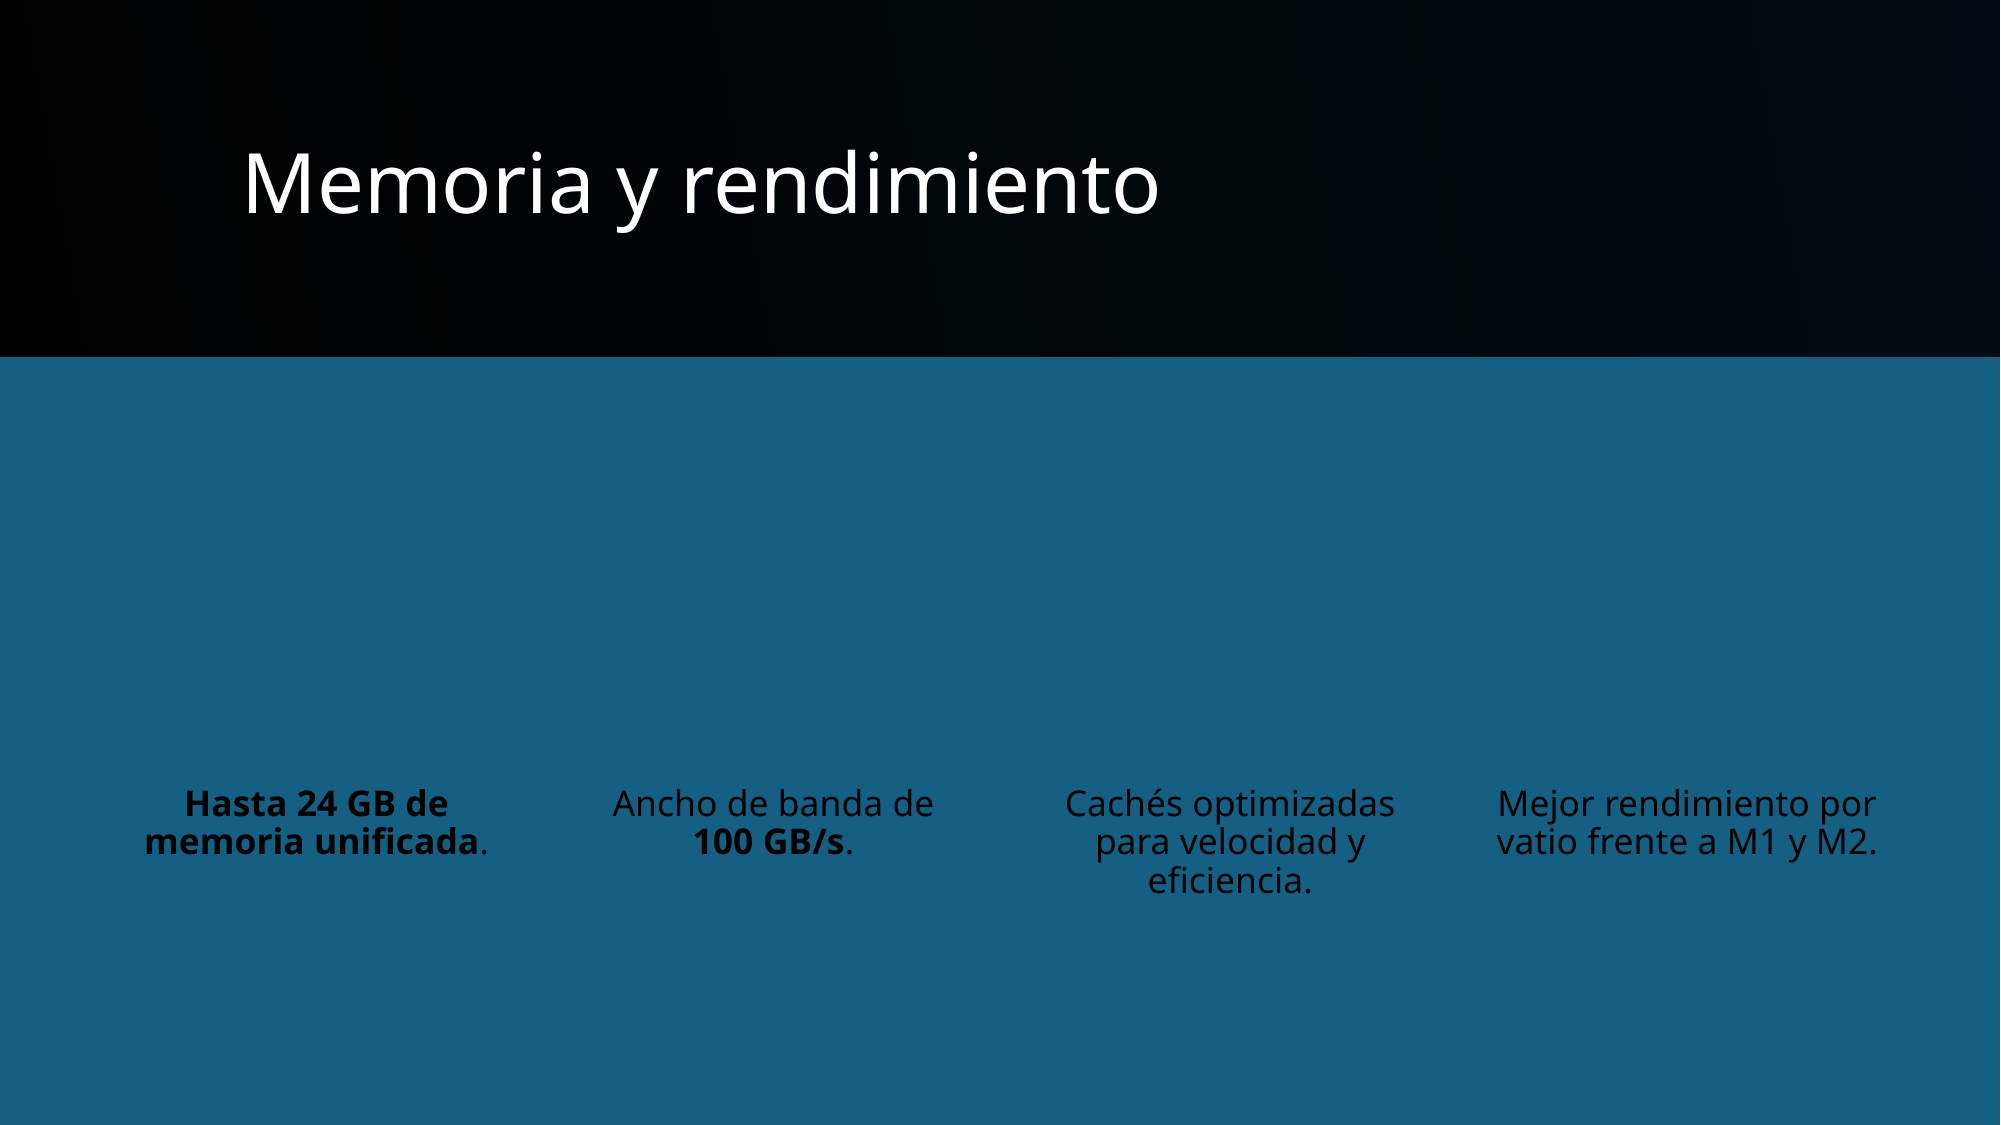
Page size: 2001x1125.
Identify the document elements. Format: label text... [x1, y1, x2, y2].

text_box Hasta 24 GB de memoria unificada. [122, 786, 512, 905]
text_box Mejor rendimiento por vatio frente a M1 y M2. [1492, 786, 1882, 905]
title Memoria y rendimiento [226, 57, 1822, 316]
text_box [0, 0, 2000, 1125]
text_box Ancho de banda de 100 GB/s. [579, 786, 968, 905]
text_box Cachés optimizadas para velocidad y eficiencia. [1035, 786, 1425, 905]
